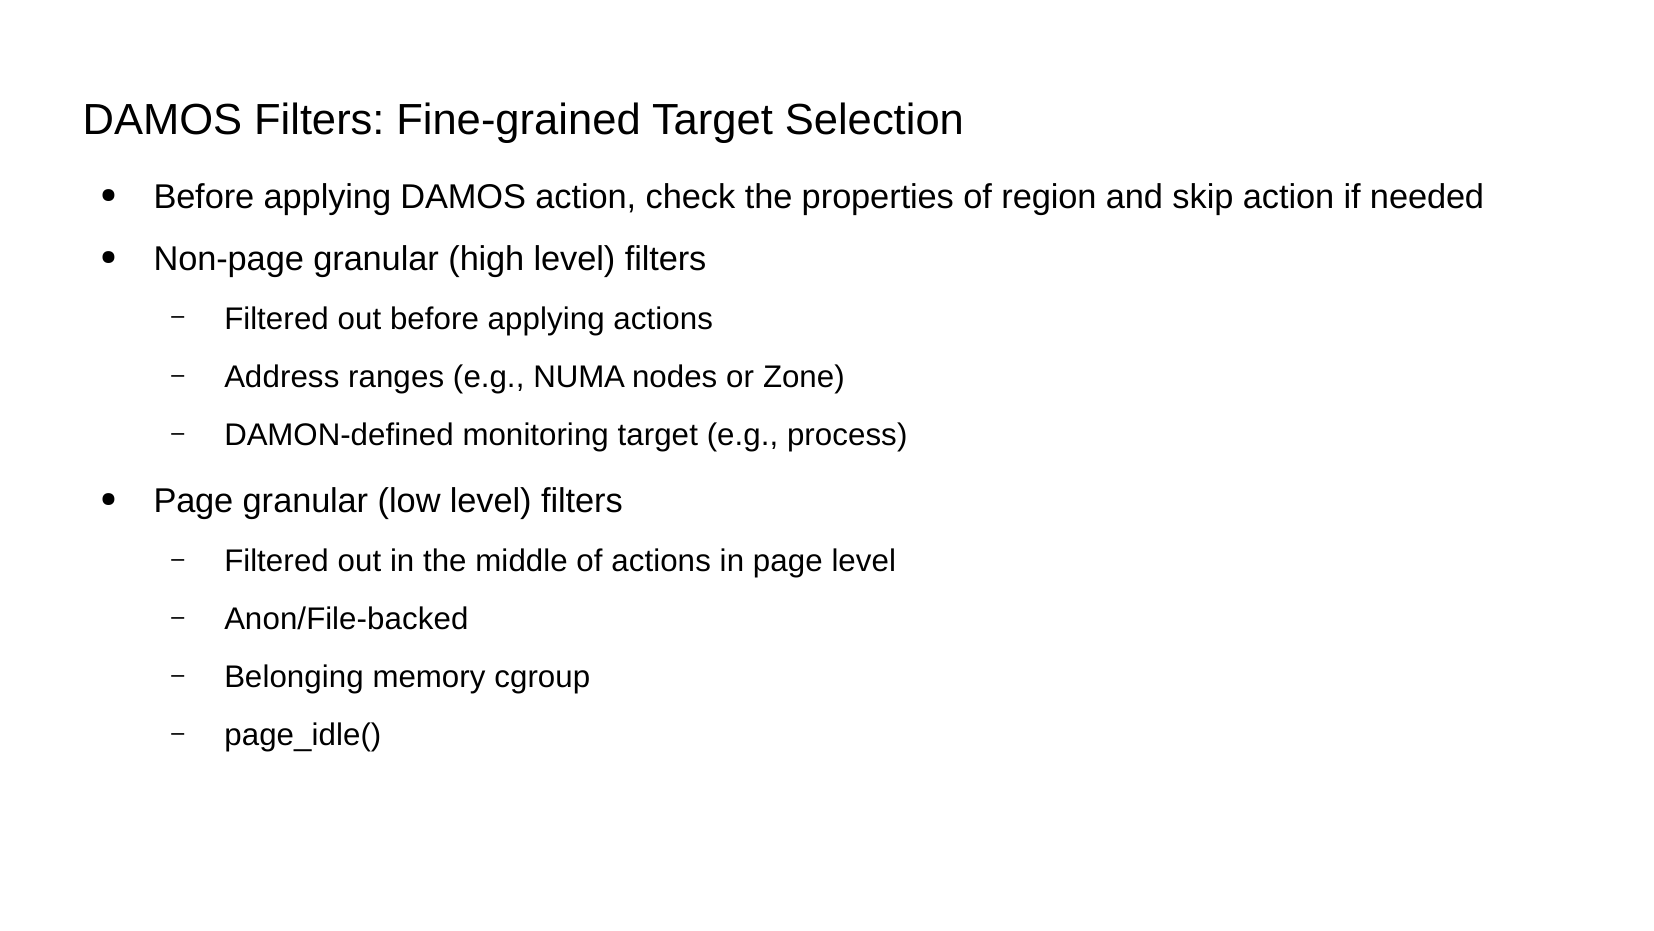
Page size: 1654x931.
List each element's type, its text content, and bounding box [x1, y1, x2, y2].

list Before applying DAMOS action, check the properties of region and skip action if needed Non-page granular (high level) filters Filtered out before applying actions Address ranges (e.g., NUMA nodes or Zone) DAMON-defined monitoring target (e.g., process) Page granular (low level) filters Filtered out in the middle of actions in page level Anon/File-backed Belonging memory cgroup page_idle() [82, 177, 1571, 833]
title DAMOS Filters: Fine-grained Target Selection [82, 81, 1571, 157]
